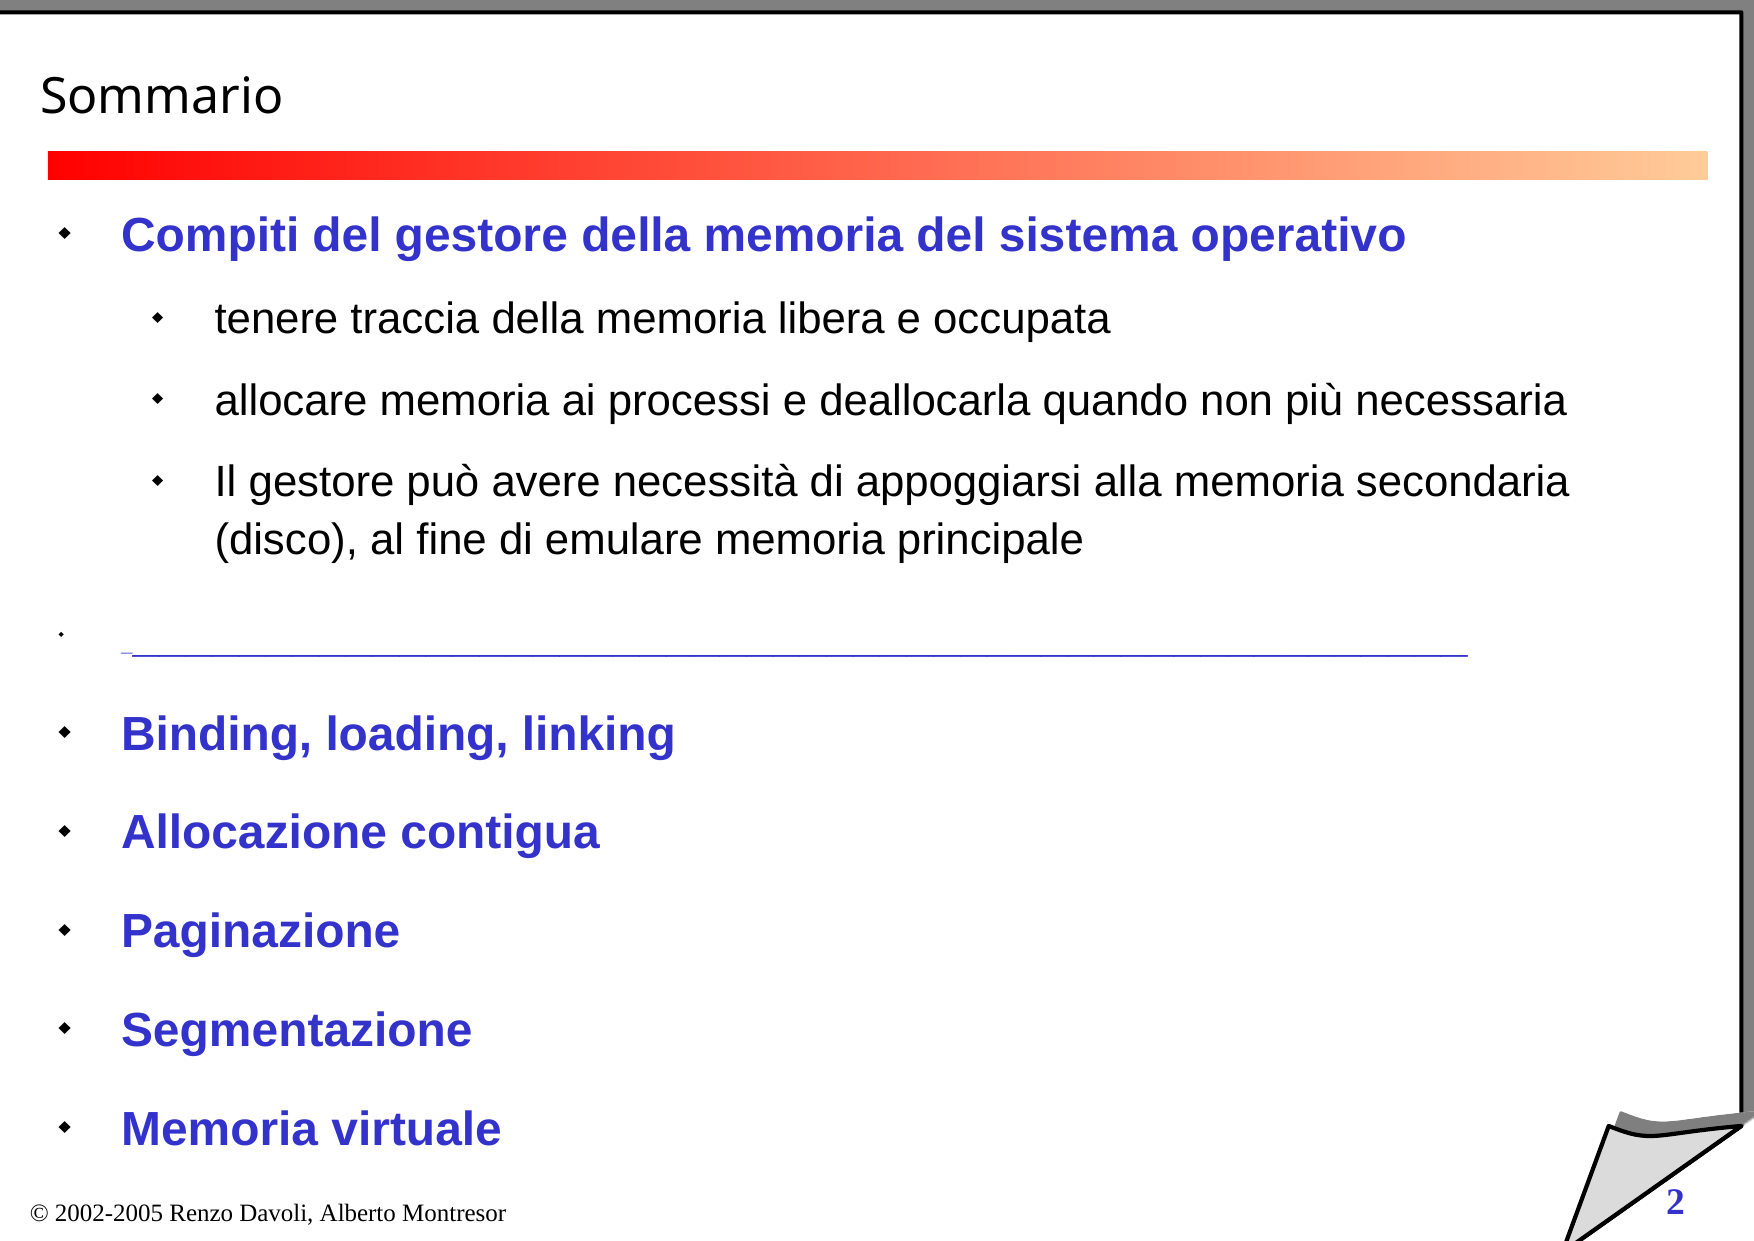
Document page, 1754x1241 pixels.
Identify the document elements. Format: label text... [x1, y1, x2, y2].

title Sommario [40, 49, 1714, 144]
list Compiti del gestore della memoria del sistema operativo tenere traccia della memoria libera e occupata allocare memoria ai processi e deallocarla quando non più necessaria Il gestore può avere necessità di appoggiarsi alla memoria secondaria (disco), al fine di emulare memoria principale ___________________________________________________ Binding, loading, linking Allocazione contigua Paginazione Segmentazione Memoria virtuale [58, 206, 1696, 1155]
